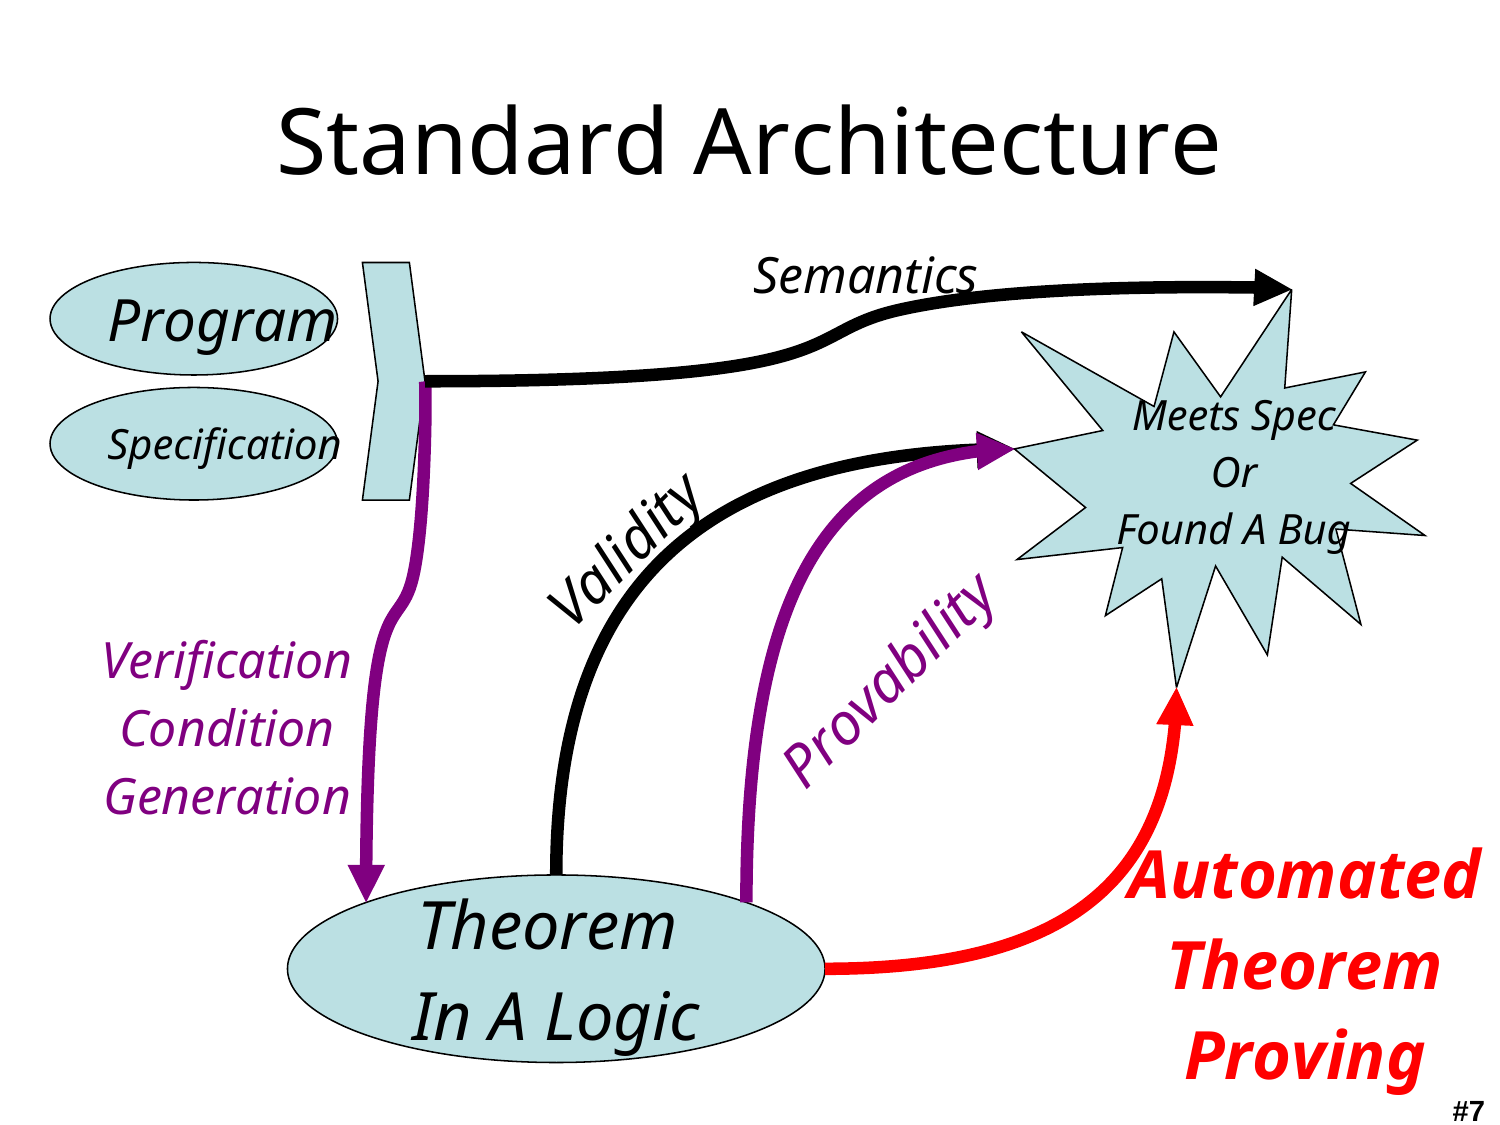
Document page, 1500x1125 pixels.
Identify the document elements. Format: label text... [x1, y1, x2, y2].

text_box Specification [50, 387, 337, 501]
text_box Semantics [738, 232, 994, 316]
text_box Provability [745, 536, 1028, 819]
title Standard Architecture [24, 45, 1476, 233]
text_box Validity [512, 437, 736, 660]
text_box [362, 262, 425, 501]
text_box Automated Theorem Proving [1113, 819, 1497, 1108]
text_box Theorem In A Logic [287, 874, 825, 1063]
text_box Meets Spec Or Found A Bug [1015, 290, 1426, 687]
text_box Program [50, 262, 338, 376]
text_box Verification Condition Generation [86, 616, 369, 838]
